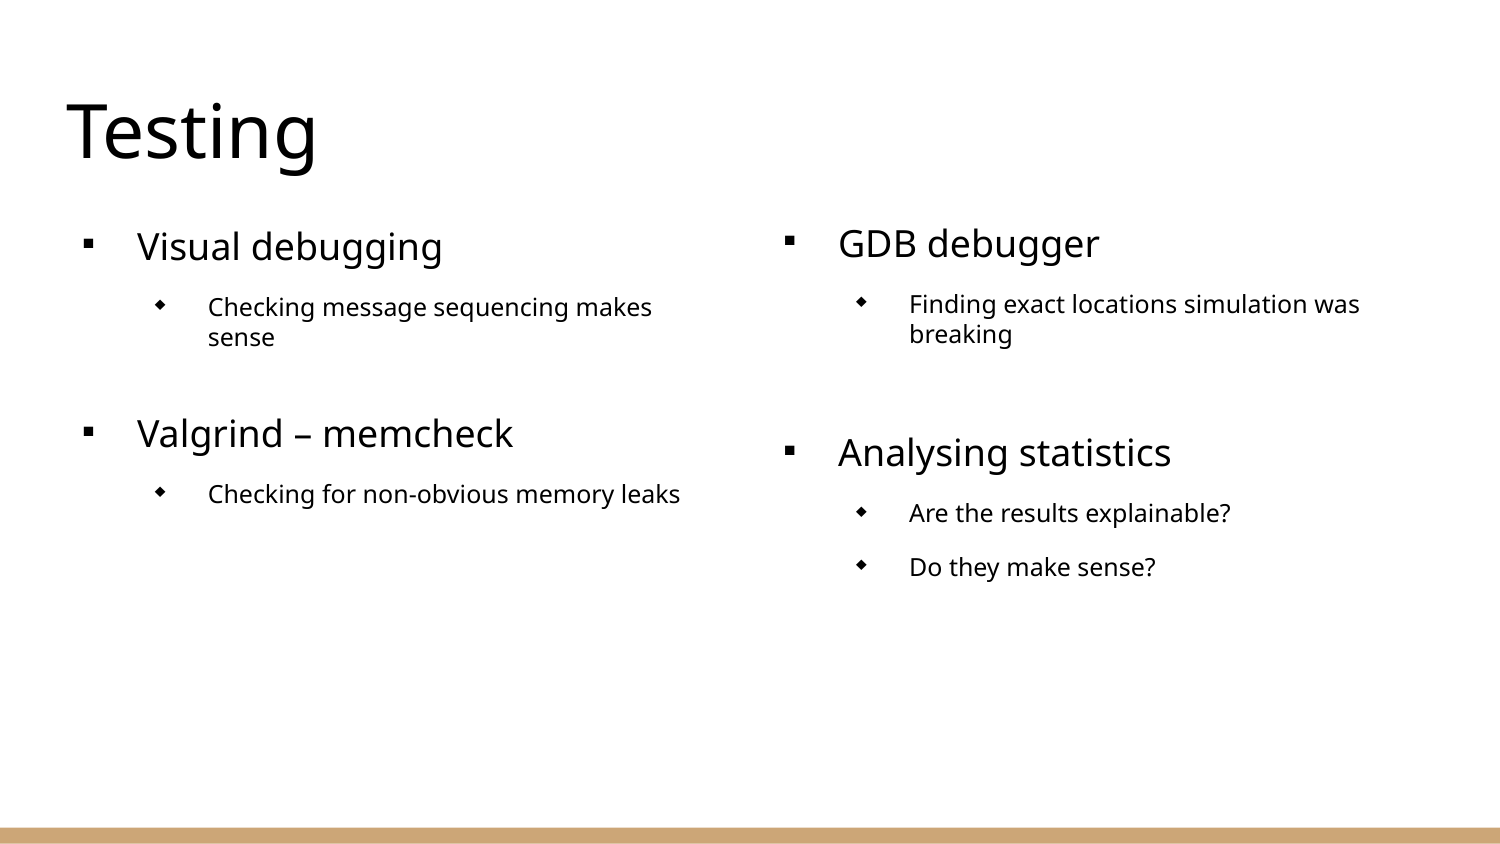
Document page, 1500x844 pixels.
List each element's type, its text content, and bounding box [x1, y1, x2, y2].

list Visual debugging Checking message sequencing makes sense Valgrind – memcheck Checking for non-obvious memory leaks [51, 200, 734, 752]
title Testing [51, 51, 1449, 189]
list GDB debugger Finding exact locations simulation was breaking Analysing statistics Are the results explainable? Do they make sense? [767, 212, 1450, 763]
